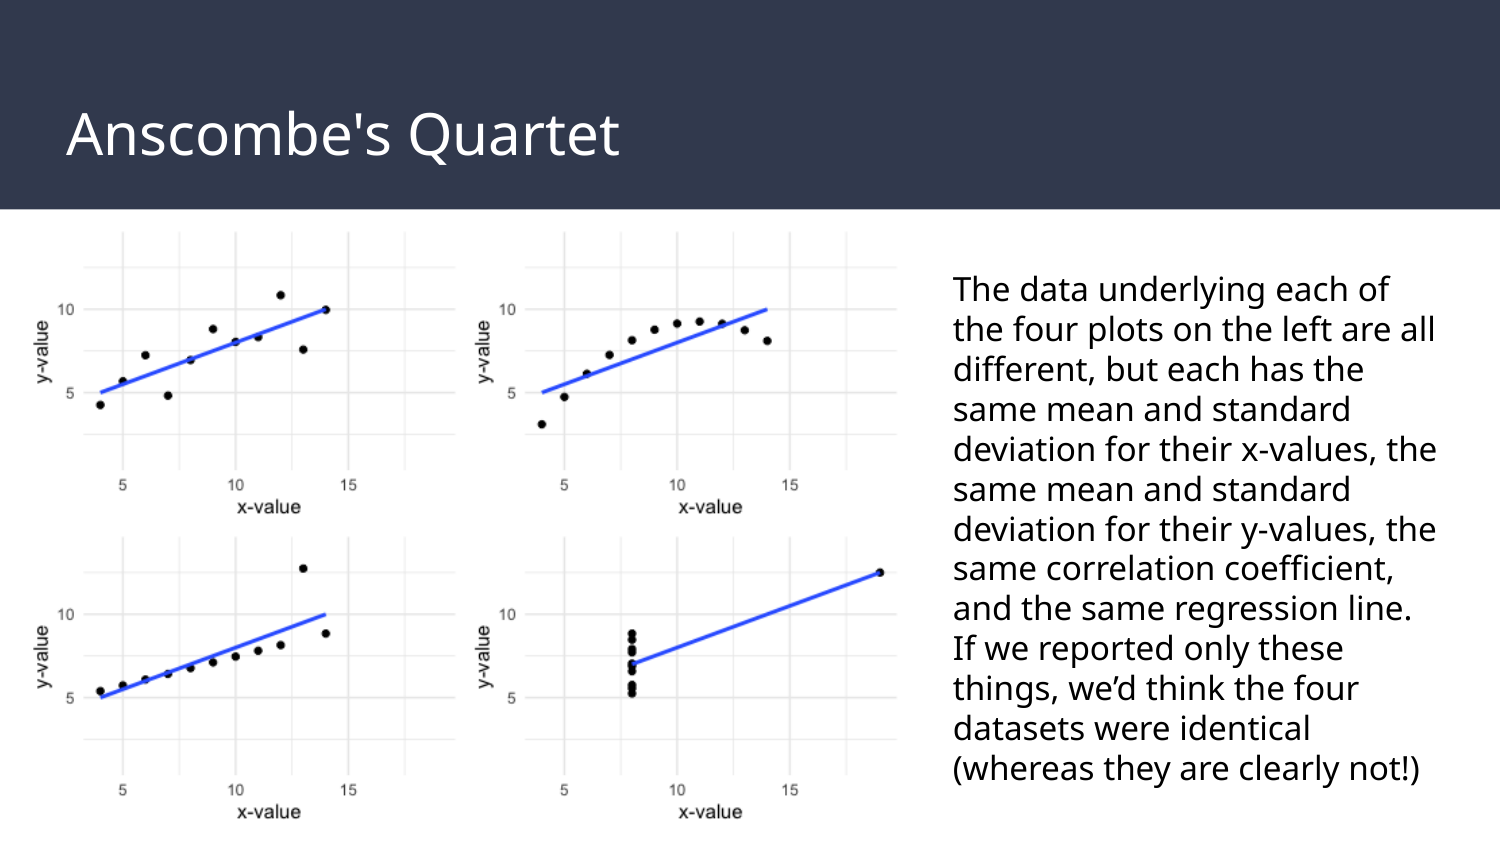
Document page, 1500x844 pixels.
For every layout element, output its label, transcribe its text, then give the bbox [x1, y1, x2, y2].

picture [24, 222, 907, 832]
text_box The data underlying each of the four plots on the left are all different, but each has the same mean and standard deviation for their x-values, the same mean and standard deviation for their y-values, the same correlation coefficient, and the same regression line. If we reported only these things, we’d think the four datasets were identical (whereas they are clearly not!) [937, 253, 1456, 800]
title Anscombe's Quartet [51, 82, 1449, 185]
